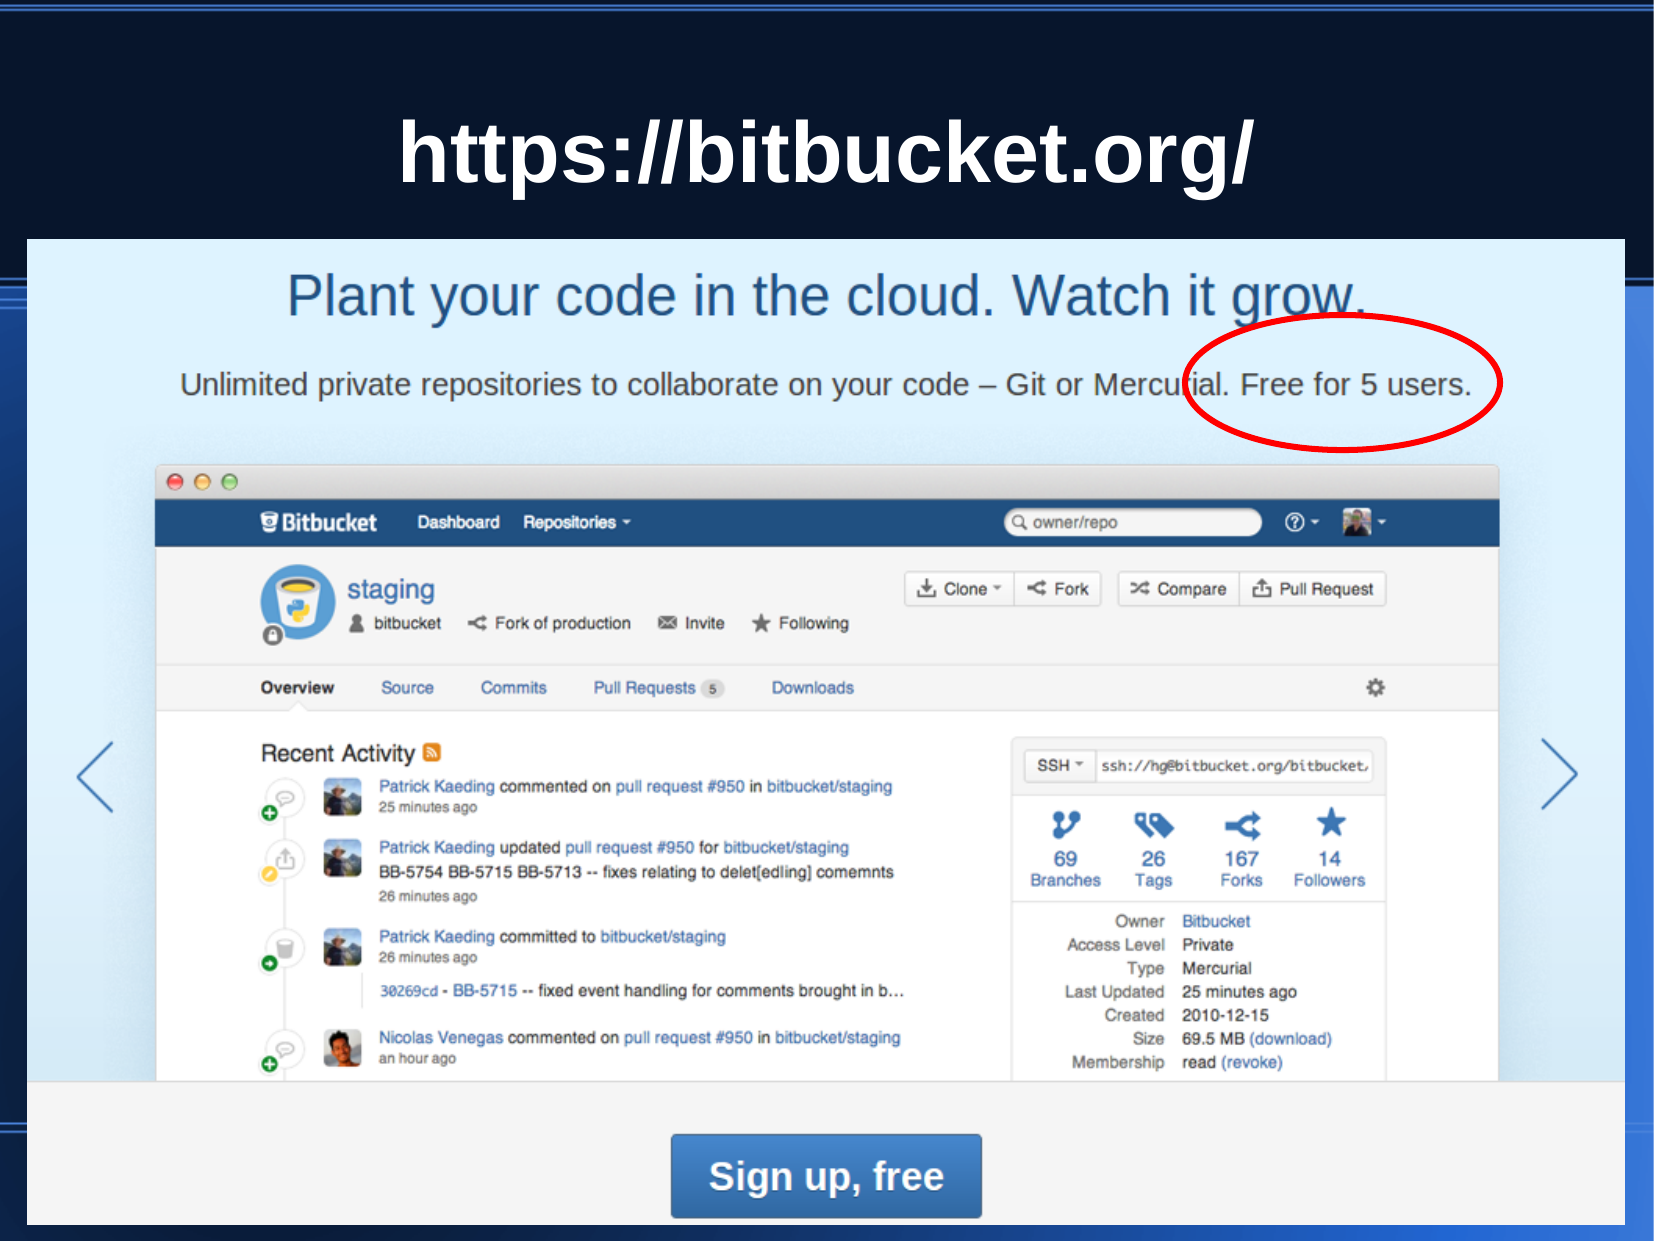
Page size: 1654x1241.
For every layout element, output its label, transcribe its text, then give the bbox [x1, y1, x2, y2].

title https://bitbucket.org/ [82, 49, 1571, 239]
picture [0, 0, 1654, 1241]
